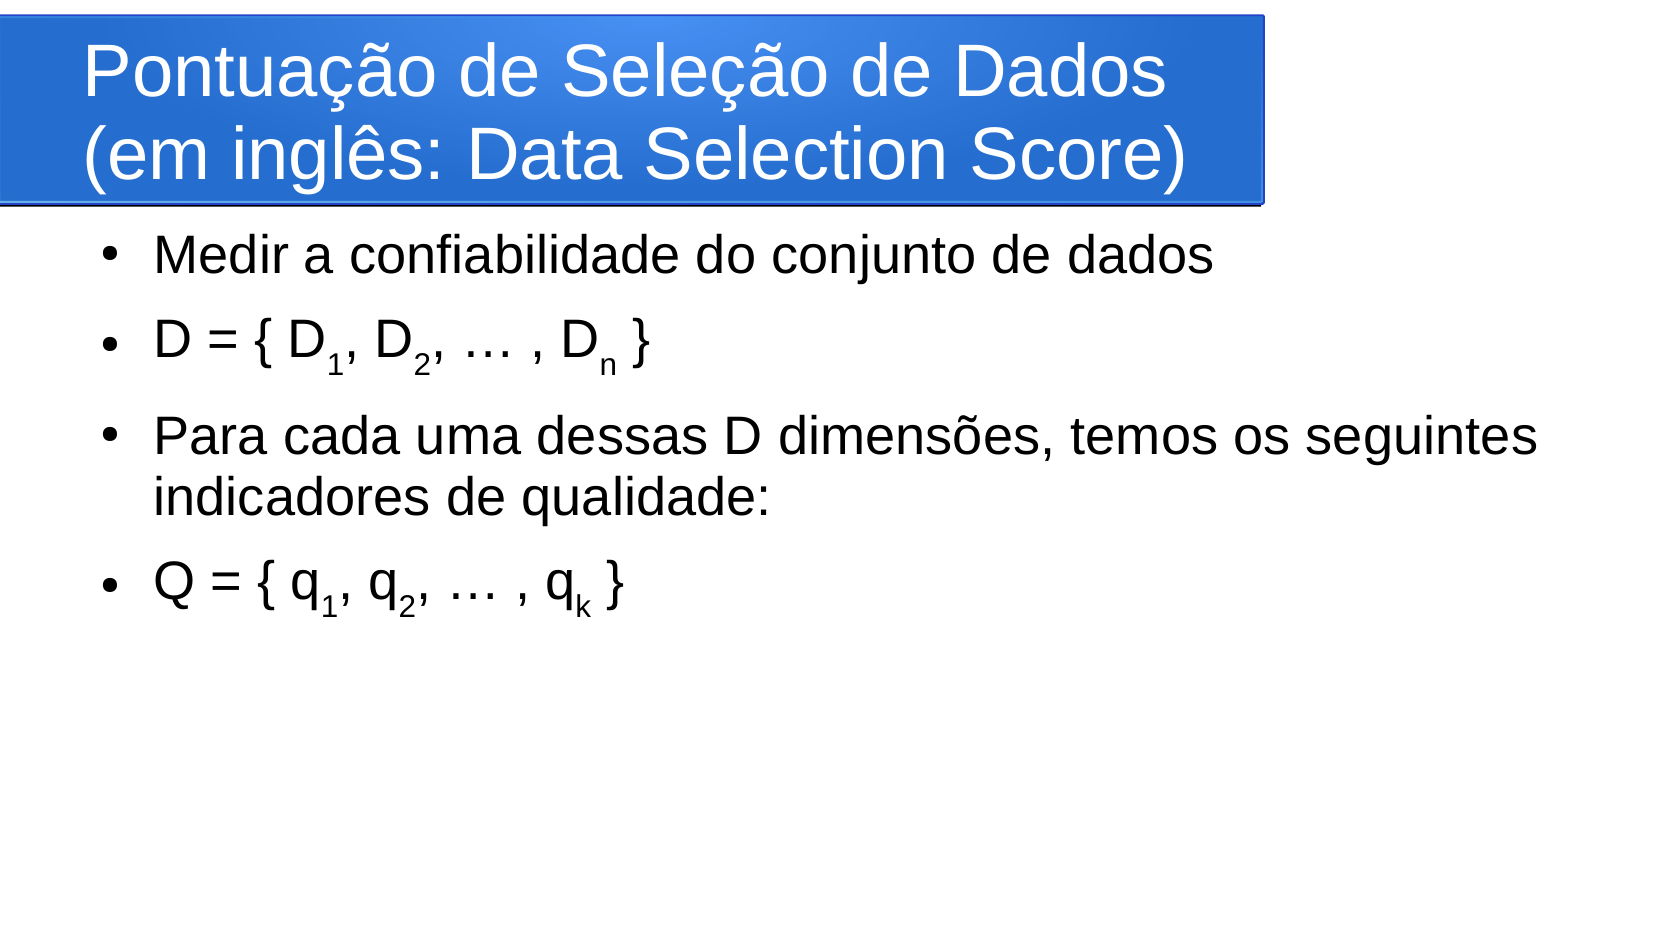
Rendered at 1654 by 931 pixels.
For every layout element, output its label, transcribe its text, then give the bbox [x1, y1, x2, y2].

title Pontuação de Seleção de Dados (em inglês: Data Selection Score) [82, 29, 1235, 196]
list Medir a confiabilidade do conjunto de dados D = { D1, D2, … , Dn } Para cada uma dessas D dimensões, temos os seguintes indicadores de qualidade: Q = { q1, q2, … , qk } [82, 224, 1571, 764]
